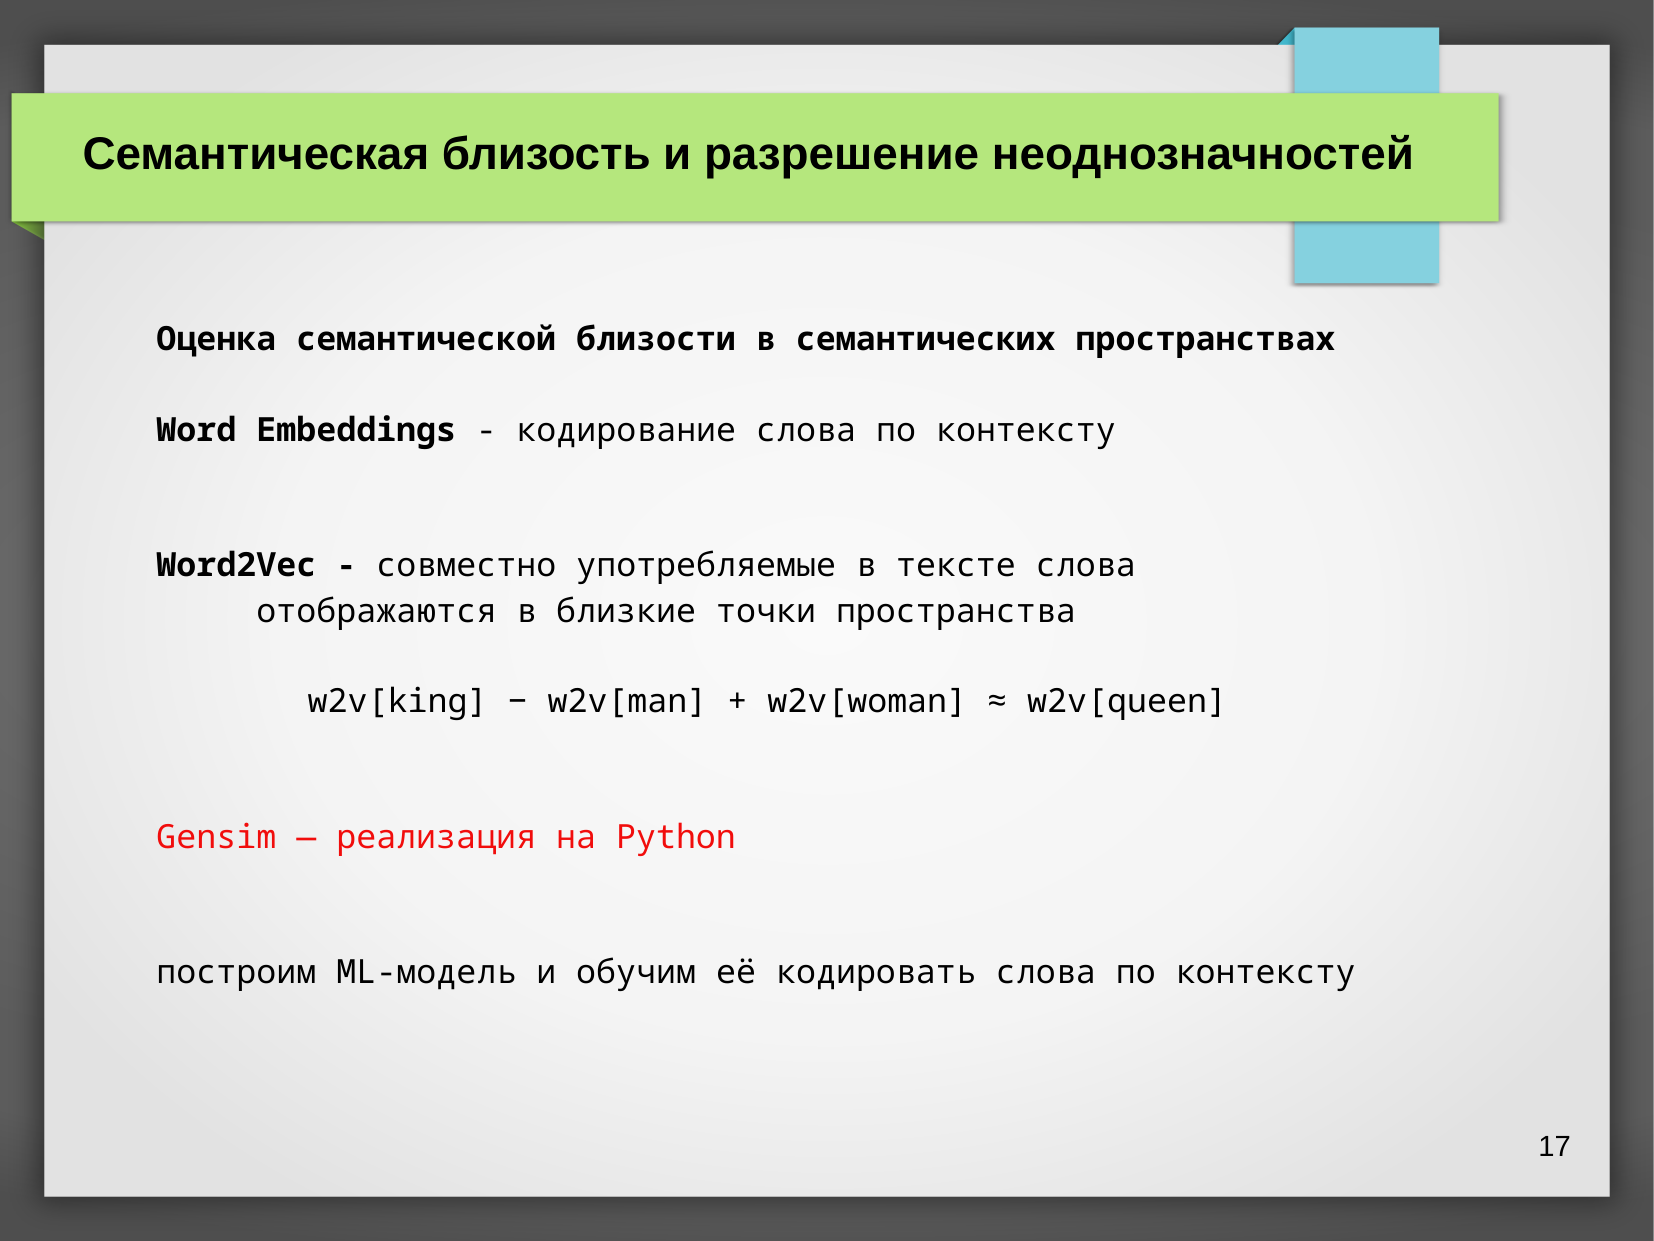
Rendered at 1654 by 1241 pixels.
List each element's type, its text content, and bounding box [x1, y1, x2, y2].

title Семантическая близость и разрешение неоднозначностей [82, 121, 1489, 187]
text_box Оценка семантической близости в семантических пространствах Word Embeddings - кодирование слова по контексту Word2Vec - совместно употребляемые в тексте слова отображаются в близкие точки пространства w2v[king] − w2v[man] + w2v[woman] ≈ w2v[queen] Gensim — реализация на Python построим ML-модель и обучим её кодировать слова по контексту [141, 307, 1394, 1016]
picture [0, 0, 1654, 1241]
